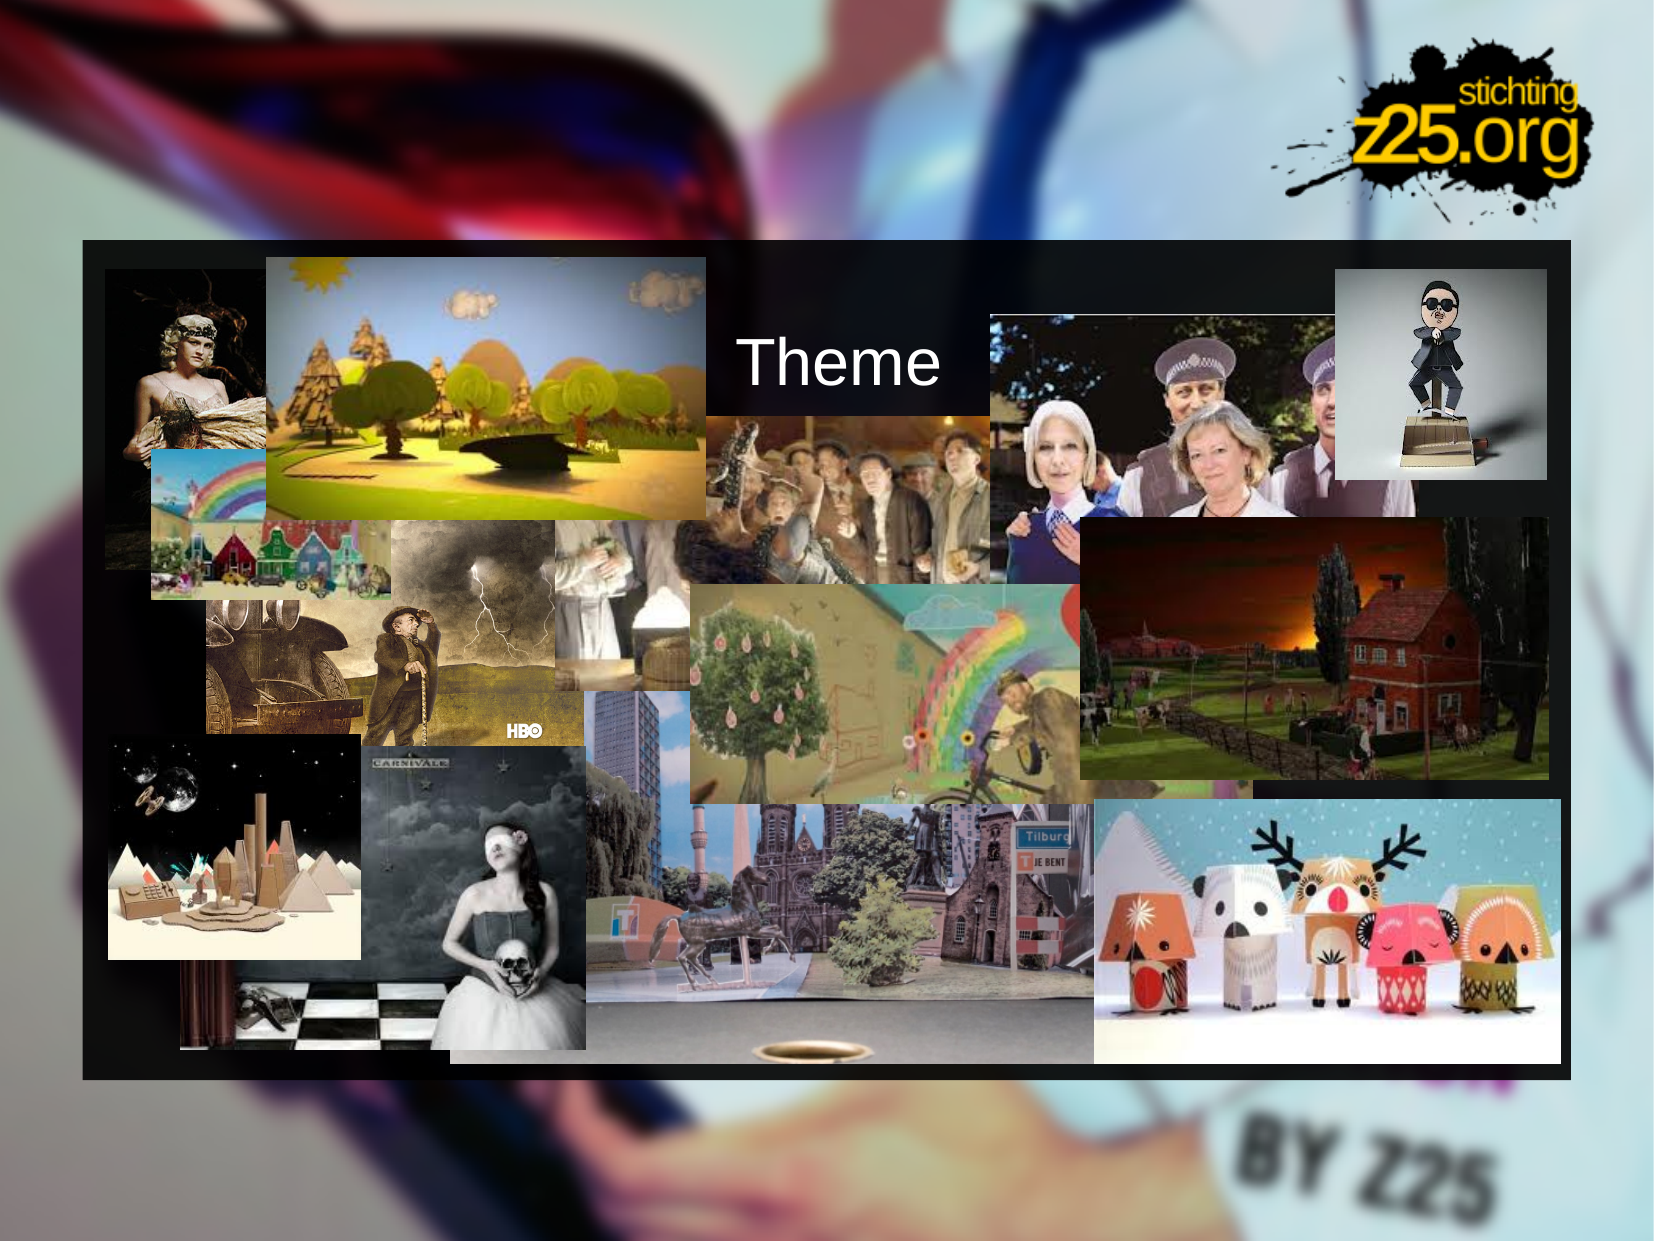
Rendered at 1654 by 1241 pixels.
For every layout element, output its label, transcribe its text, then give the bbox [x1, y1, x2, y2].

subtitle Theme [82, 240, 1571, 1081]
picture [0, 0, 1654, 1241]
